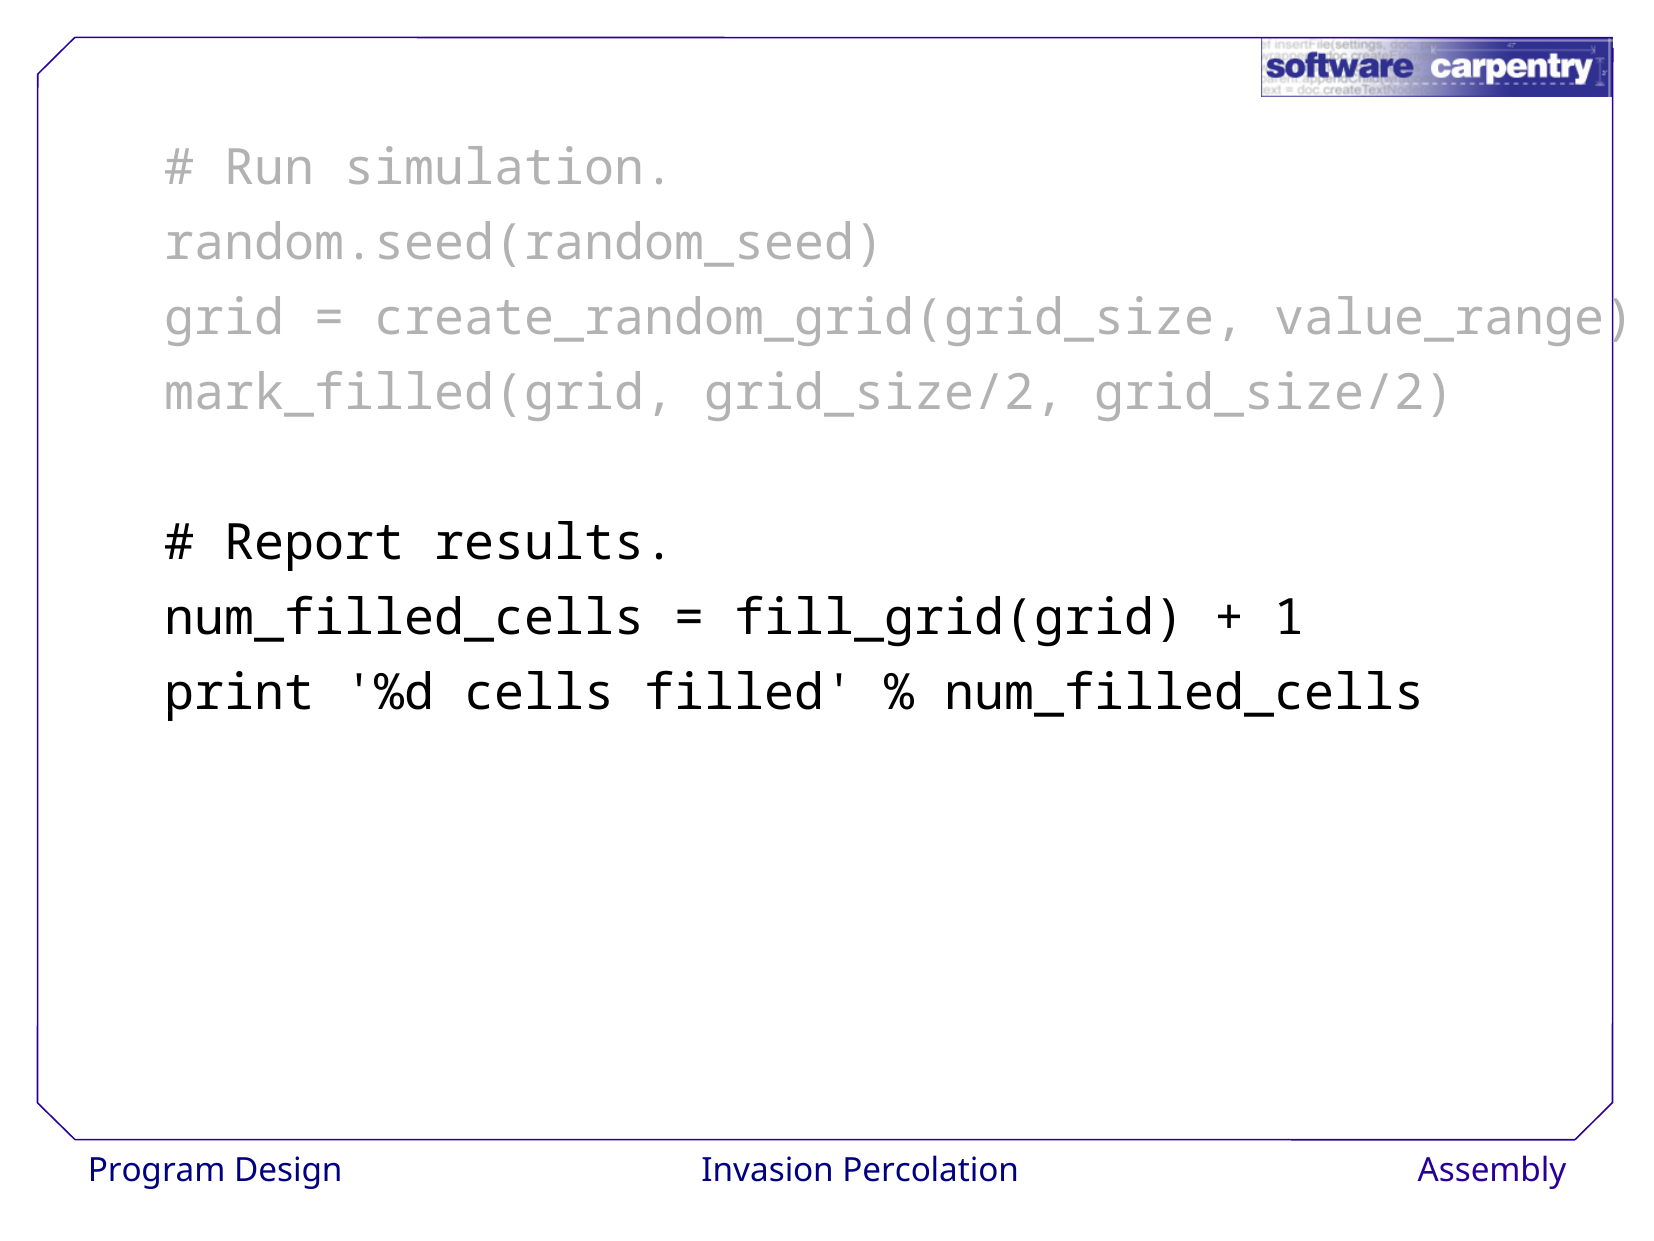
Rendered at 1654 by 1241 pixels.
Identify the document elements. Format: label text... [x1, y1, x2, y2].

text_box # Run simulation. random.seed(random_seed) grid = create_random_grid(grid_size, value_range) mark_filled(grid, grid_size/2, grid_size/2) # Report results. num_filled_cells = fill_grid(grid) + 1 print '%d cells filled' % num_filled_cells [89, 112, 1508, 1055]
picture [1261, 39, 1613, 97]
